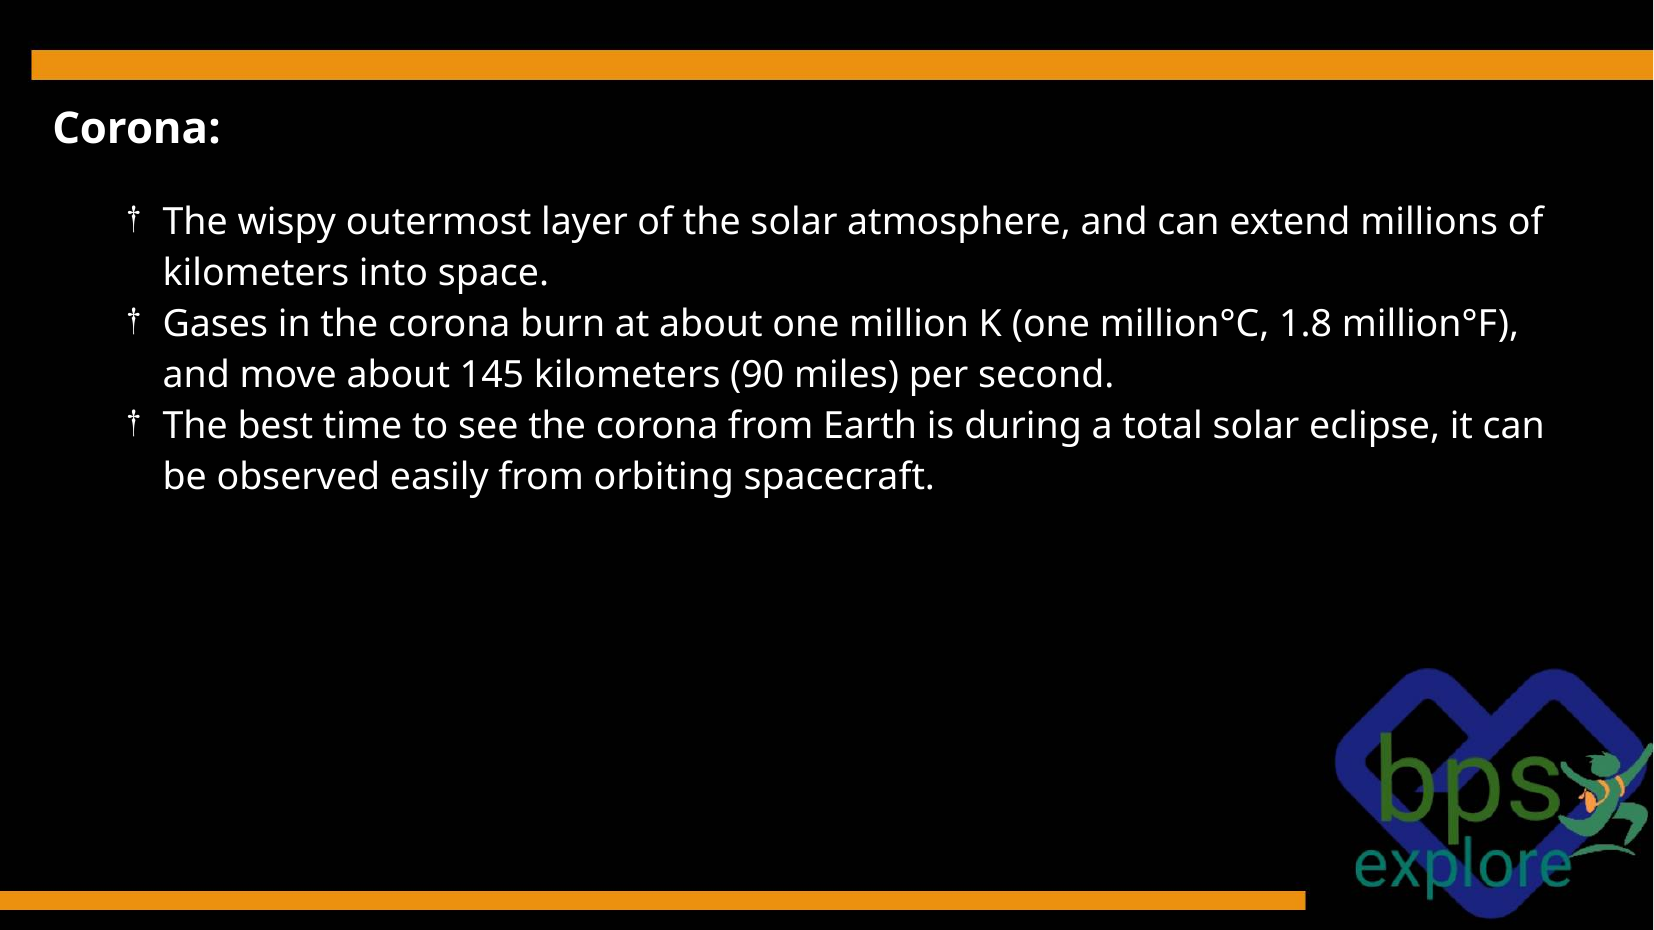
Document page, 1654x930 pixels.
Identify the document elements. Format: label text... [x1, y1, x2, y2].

text_box The wispy outermost layer of the solar atmosphere, and can extend millions of kilometers into space. Gases in the corona burn at about one million K (one million°C, 1.8 million°F), and move about 145 kilometers (90 miles) per second. The best time to see the corona from Earth is during a total solar eclipse, it can be observed easily from orbiting spacecraft. [112, 187, 1576, 826]
picture [0, 0, 1654, 930]
text_box Corona: [37, 88, 376, 164]
